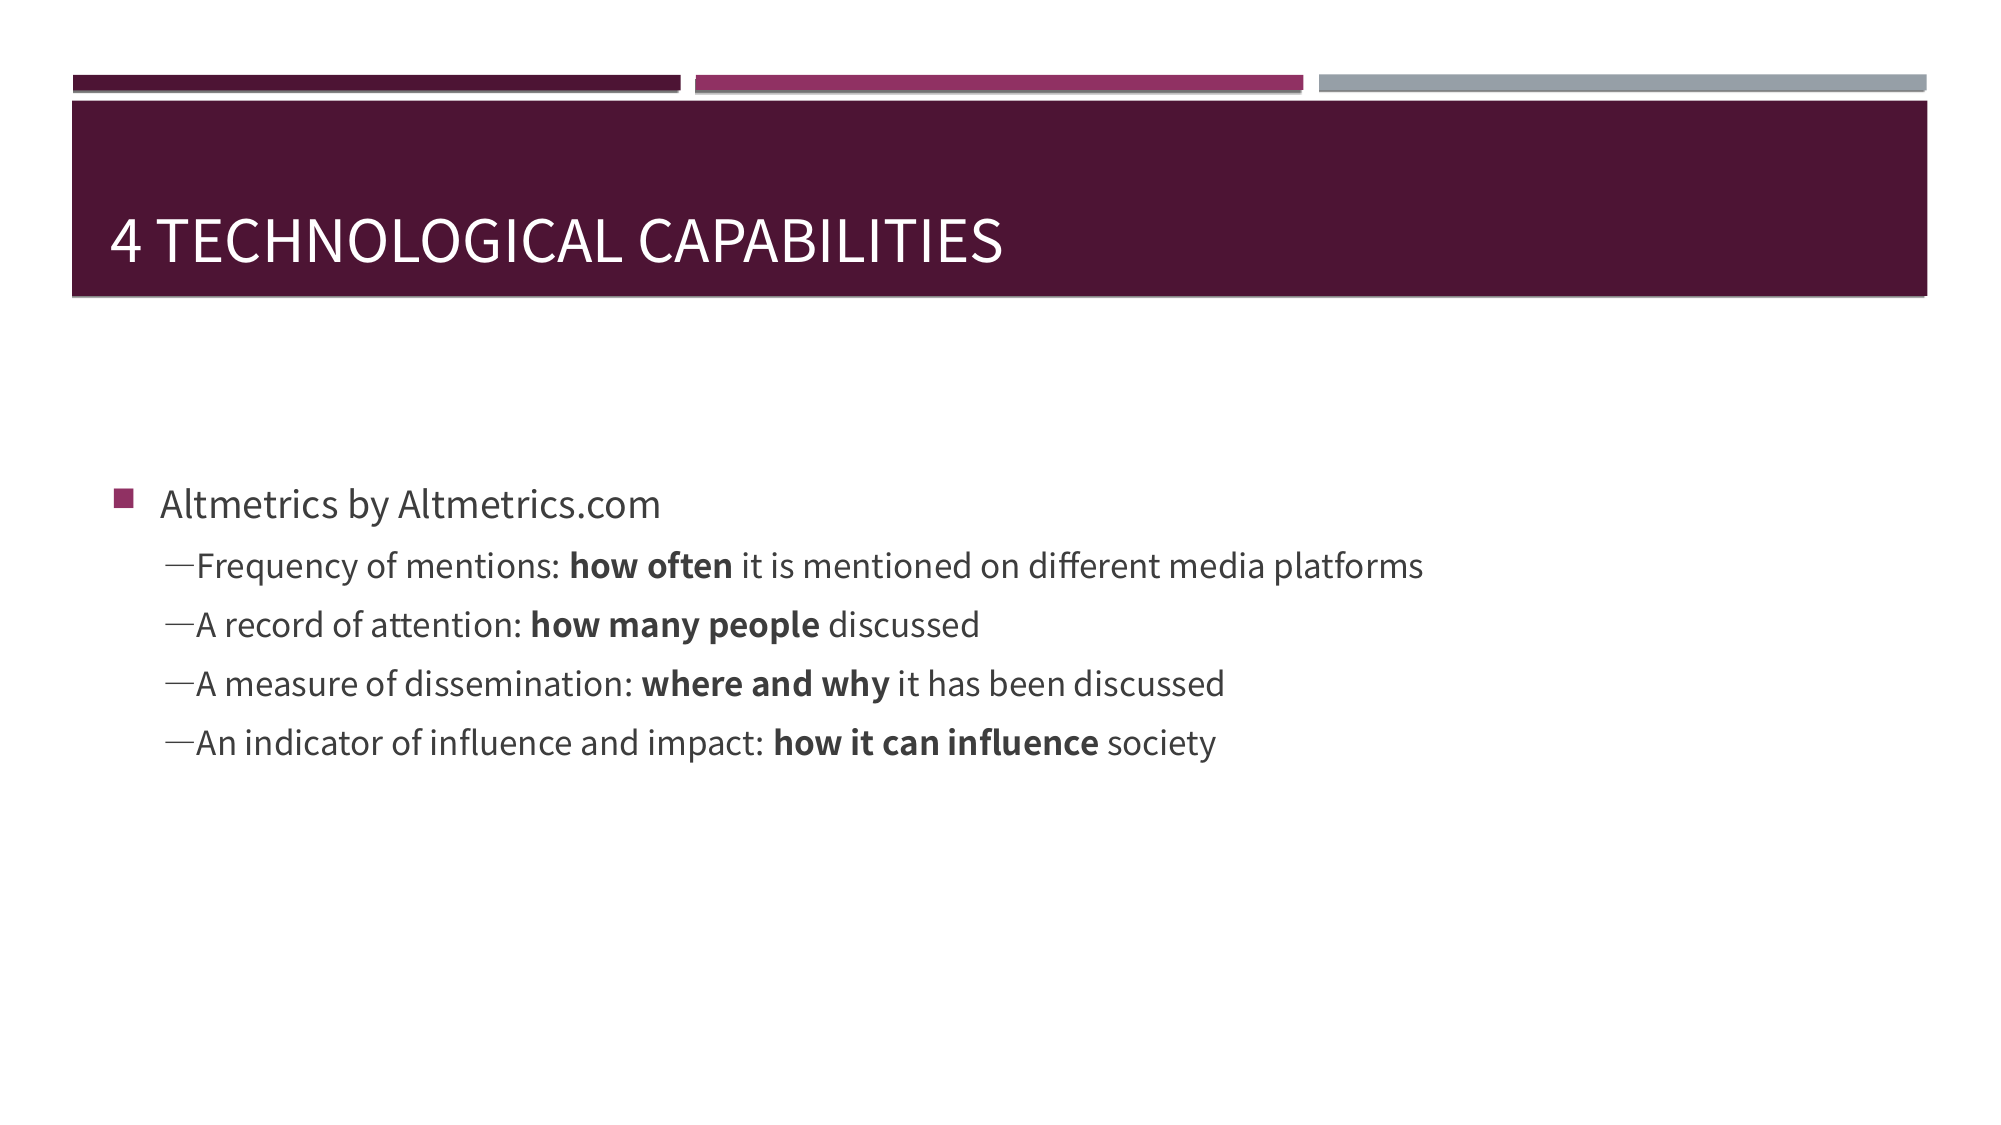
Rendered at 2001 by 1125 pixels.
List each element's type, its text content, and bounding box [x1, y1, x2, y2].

list Altmetrics by Altmetrics.com ―Frequency of mentions: how often it is mentioned on different media platforms ―A record of attention: how many people discussed ―A measure of dissemination: where and why it has been discussed ―An indicator of influence and impact: how it can influence society [95, 310, 1905, 1063]
title 4 TECHNOLOGICAL CAPABILITIES [95, 115, 1905, 282]
